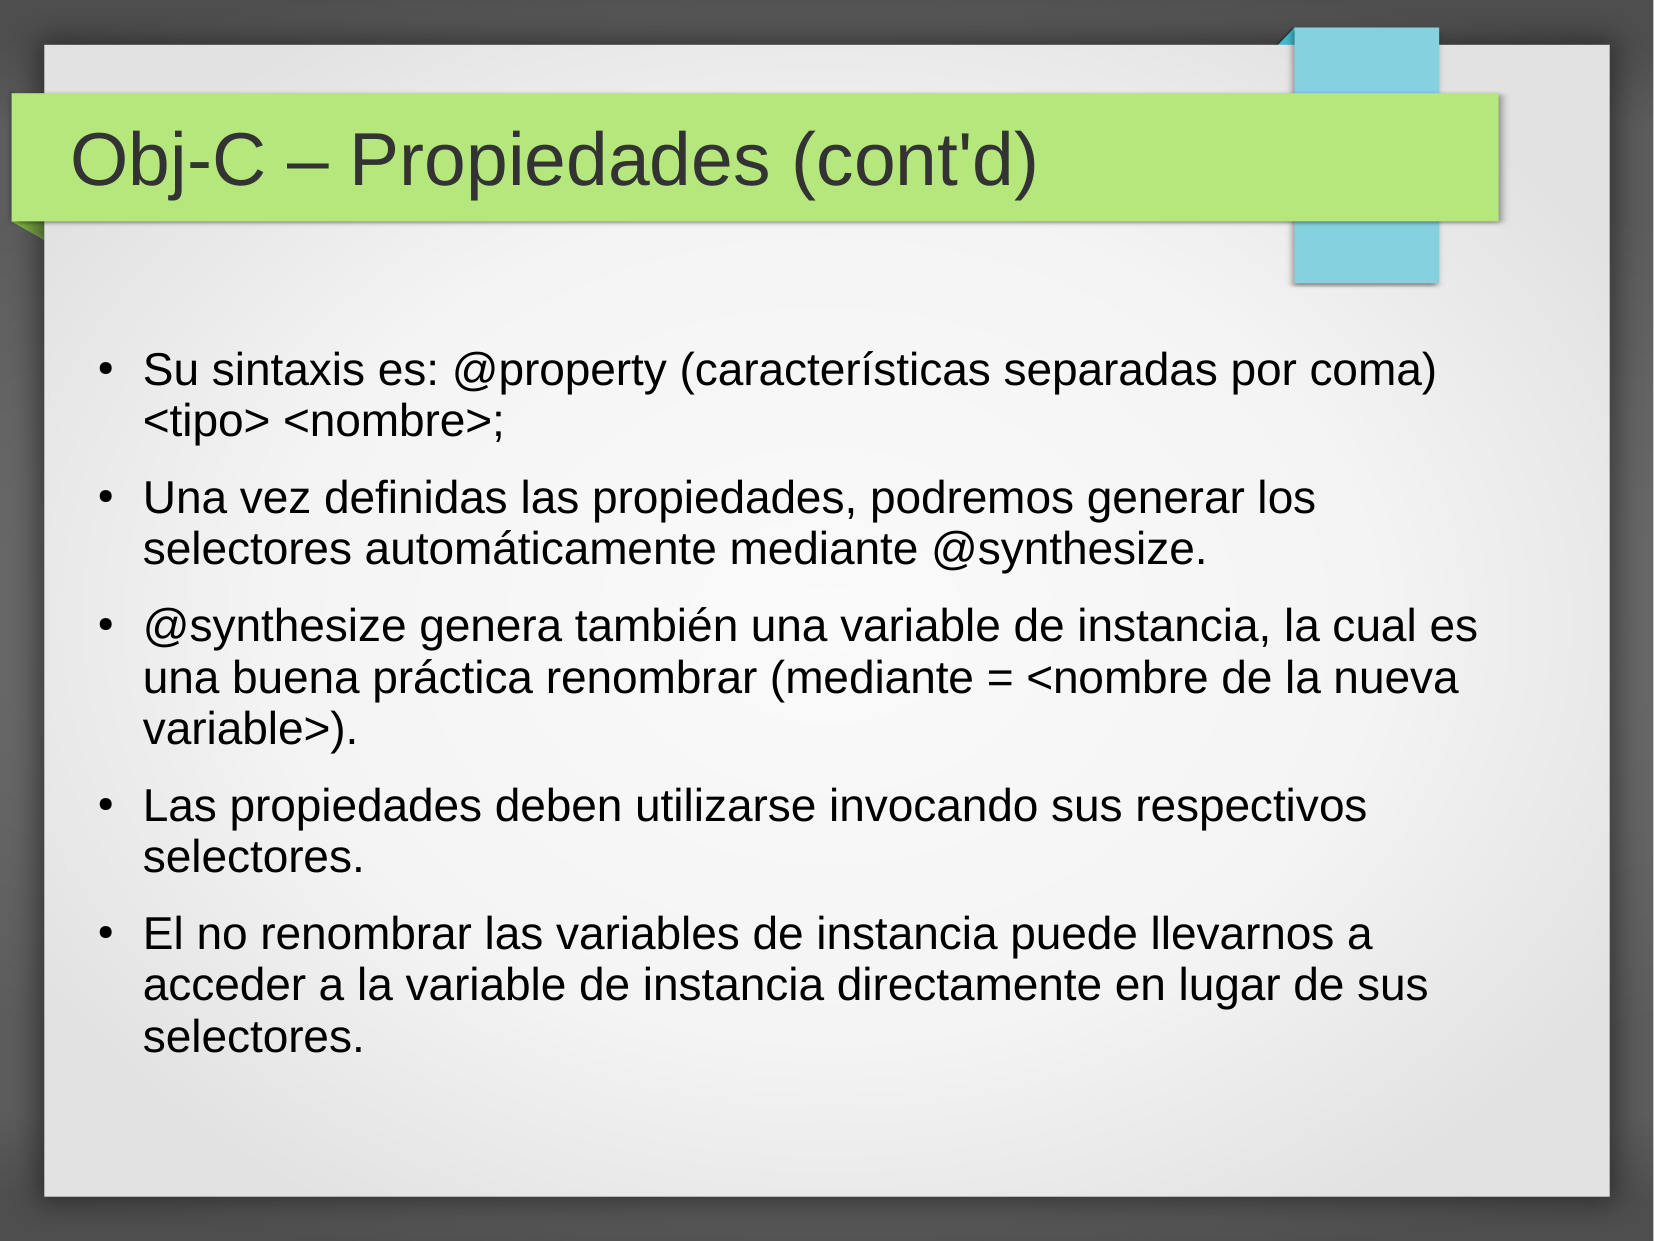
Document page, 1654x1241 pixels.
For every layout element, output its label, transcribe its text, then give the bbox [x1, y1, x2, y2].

list Su sintaxis es: @property (características separadas por coma) <tipo> <nombre>; Una vez definidas las propiedades, podremos generar los selectores automáticamente mediante @synthesize. @synthesize genera también una variable de instancia, la cual es una buena práctica renombrar (mediante = <nombre de la nueva variable>). Las propiedades deben utilizarse invocando sus respectivos selectores. El no renombrar las variables de instancia puede llevarnos a acceder a la variable de instancia directamente en lugar de sus selectores. [82, 343, 1538, 1063]
picture [0, 0, 1654, 1241]
title Obj-C – Propiedades (cont'd) [70, 106, 1229, 213]
